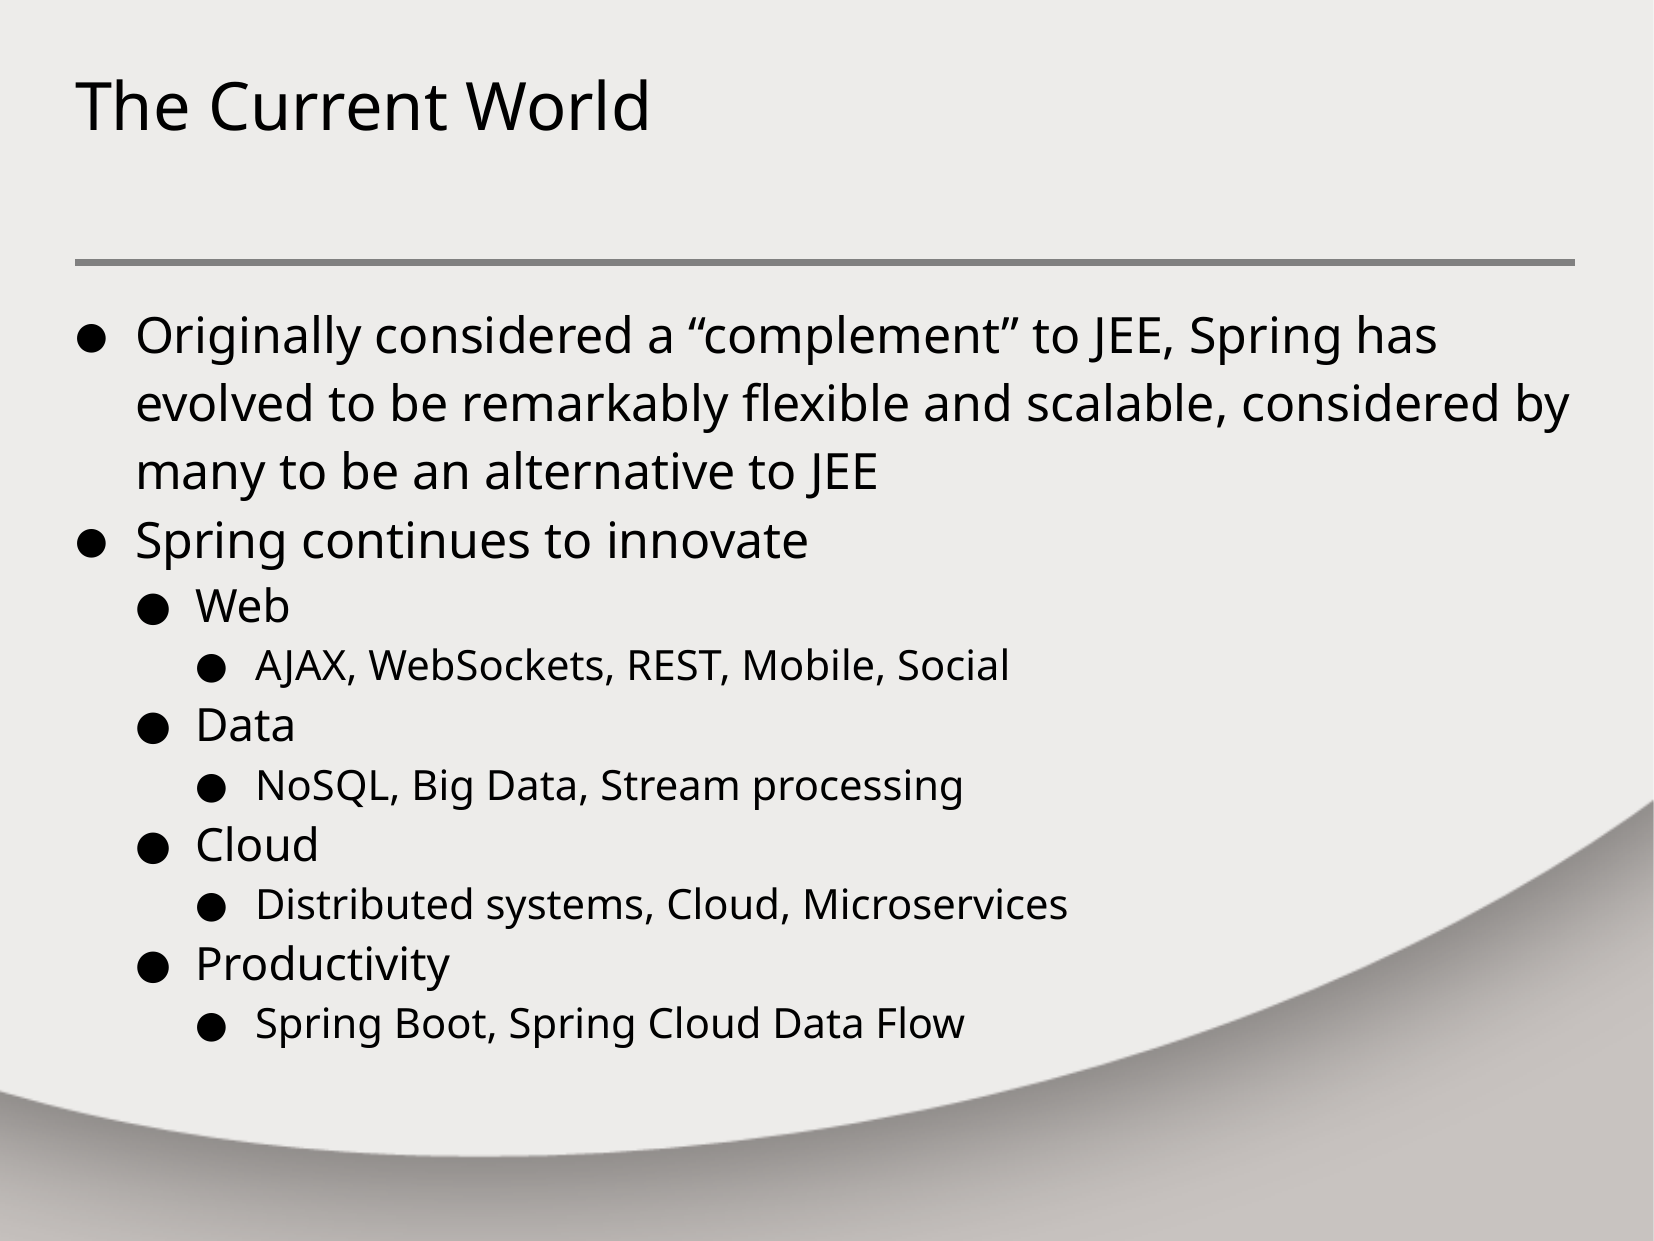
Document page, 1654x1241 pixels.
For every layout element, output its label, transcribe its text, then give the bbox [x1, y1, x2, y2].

title The Current World [75, 75, 1576, 226]
picture [0, 0, 1654, 1241]
list Originally considered a “complement” to JEE, Spring has evolved to be remarkably flexible and scalable, considered by many to be an alternative to JEE Spring continues to innovate Web AJAX, WebSockets, REST, Mobile, Social Data NoSQL, Big Data, Stream processing Cloud Distributed systems, Cloud, Microservices Productivity Spring Boot, Spring Cloud Data Flow [75, 300, 1576, 1163]
